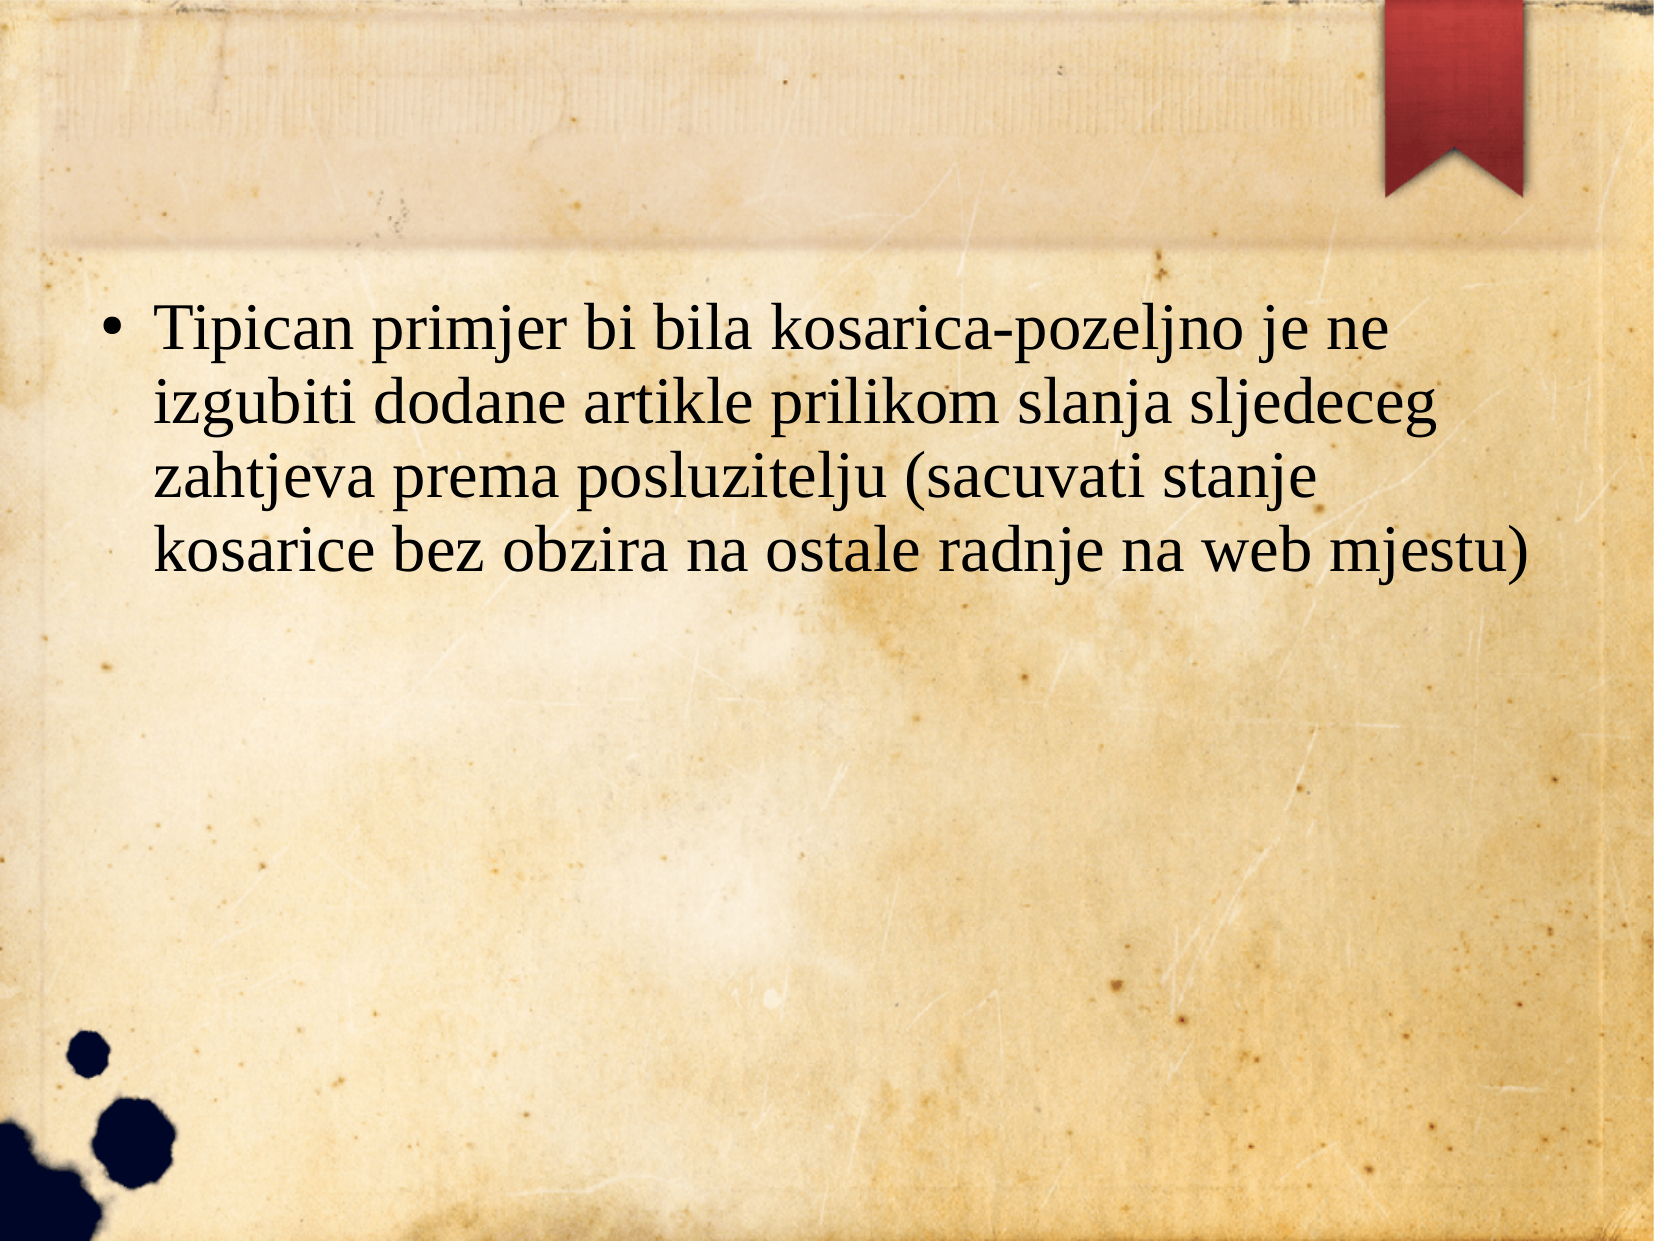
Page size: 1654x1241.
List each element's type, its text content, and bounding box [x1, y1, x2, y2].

list Tipican primjer bi bila kosarica-pozeljno je ne izgubiti dodane artikle prilikom slanja sljedeceg zahtjeva prema posluzitelju (sacuvati stanje kosarice bez obzira na ostale radnje na web mjestu) [82, 290, 1538, 1010]
picture [0, 0, 1654, 1241]
